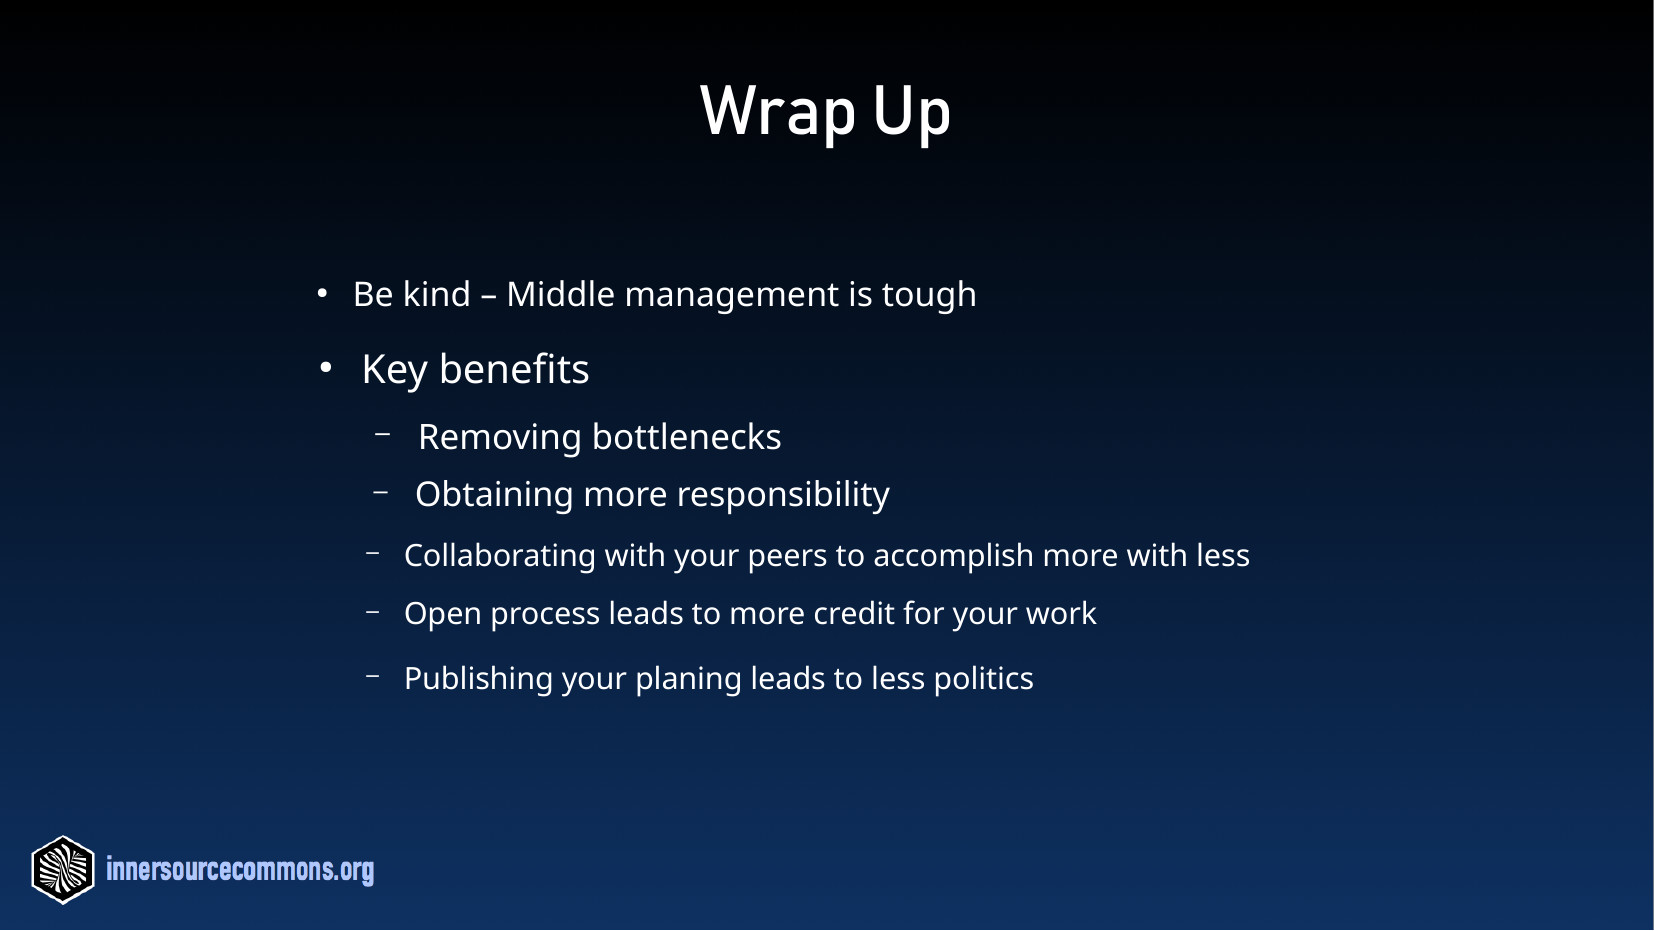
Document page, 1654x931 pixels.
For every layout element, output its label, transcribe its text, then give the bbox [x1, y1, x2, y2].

text_box Removing bottlenecks [304, 411, 794, 470]
text_box Publishing your planing leads to less politics [304, 656, 1108, 716]
text_box Open process leads to more credit for your work [304, 592, 1156, 651]
picture [0, 0, 1654, 930]
text_box Be kind – Middle management is tough [304, 270, 1028, 336]
text_box Obtaining more responsibility [304, 470, 898, 530]
title Wrap Up [82, 37, 1571, 193]
text_box Key benefits [304, 341, 606, 406]
text_box Collaborating with your peers to accomplish more with less [304, 533, 1320, 593]
